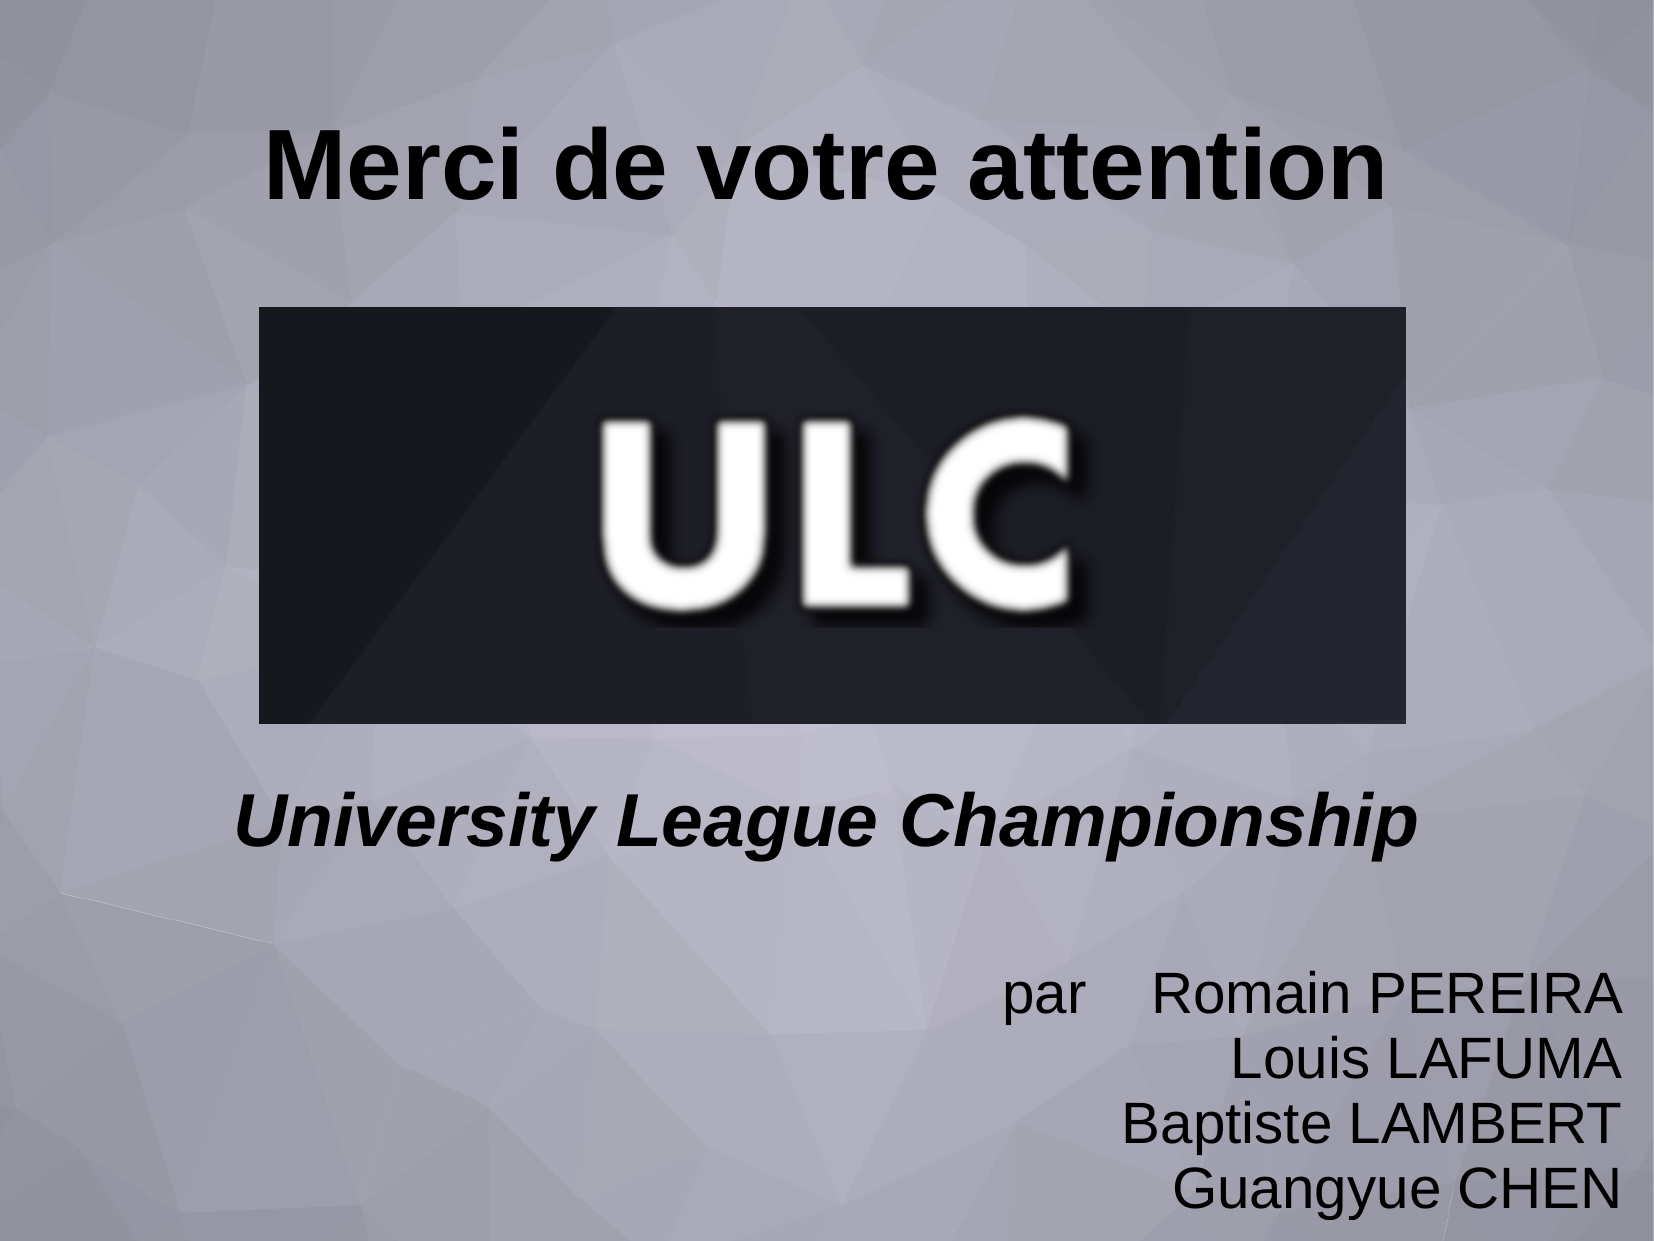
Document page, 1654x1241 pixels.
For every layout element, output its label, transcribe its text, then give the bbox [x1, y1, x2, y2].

picture [0, 0, 1654, 1241]
title par Romain PEREIRA Louis LAFUMA Baptiste LAMBERT Guangyue CHEN [100, 896, 1625, 1222]
title University League Championship [82, 716, 1571, 924]
title Merci de votre attention [82, 61, 1571, 269]
